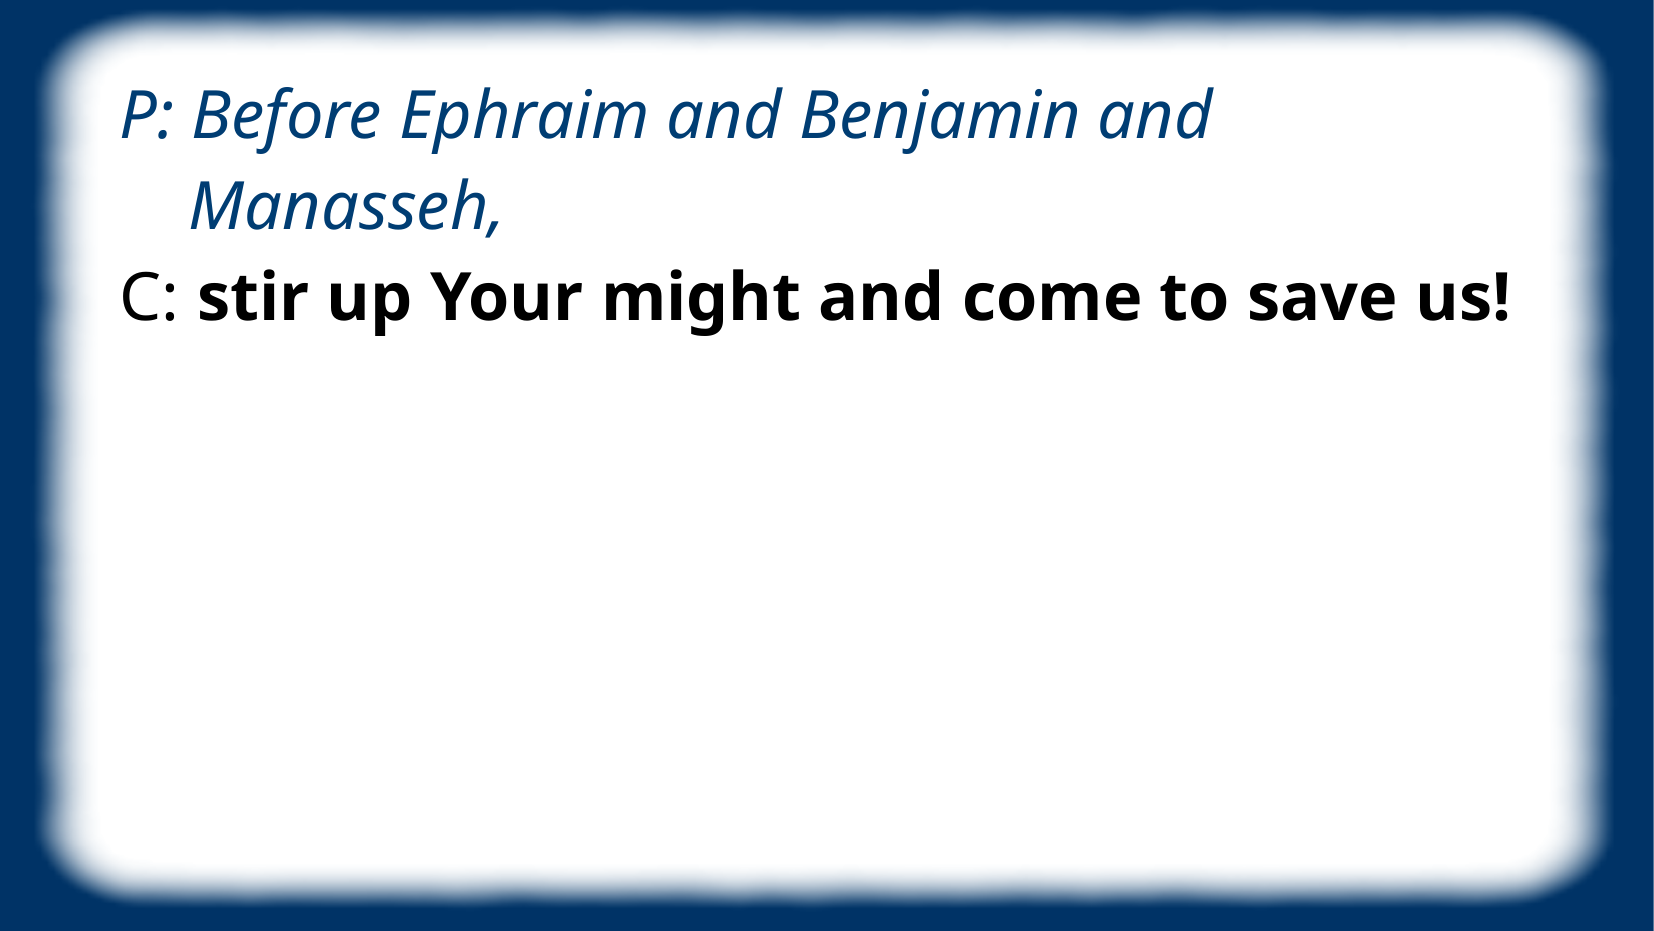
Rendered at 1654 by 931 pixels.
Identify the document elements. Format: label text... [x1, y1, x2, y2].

text_box P: Before Ephraim and Benjamin and Manasseh, C: stir up Your might and come to save us! [105, 60, 1546, 342]
picture [0, 0, 1654, 931]
